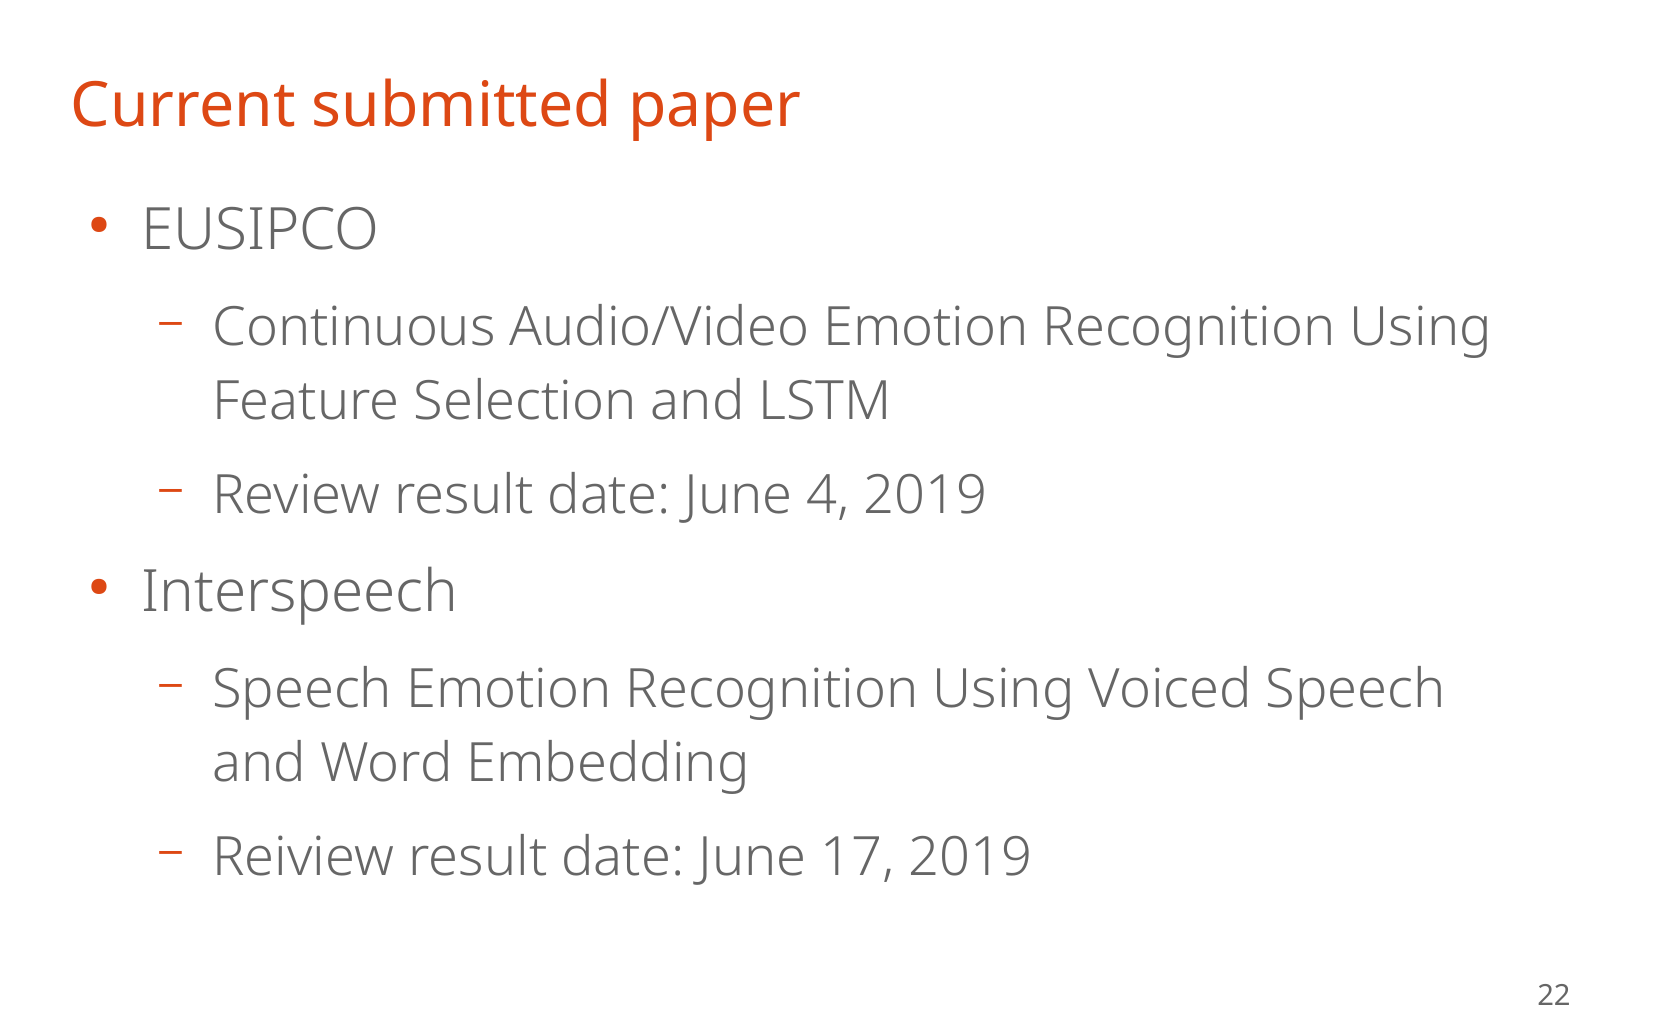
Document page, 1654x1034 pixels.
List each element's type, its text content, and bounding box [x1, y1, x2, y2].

title Current submitted paper [70, 49, 1518, 155]
list EUSIPCO Continuous Audio/Video Emotion Recognition Using Feature Selection and LSTM Review result date: June 4, 2019 Interspeech Speech Emotion Recognition Using Voiced Speech and Word Embedding Reiview result date: June 17, 2019 [70, 186, 1518, 916]
